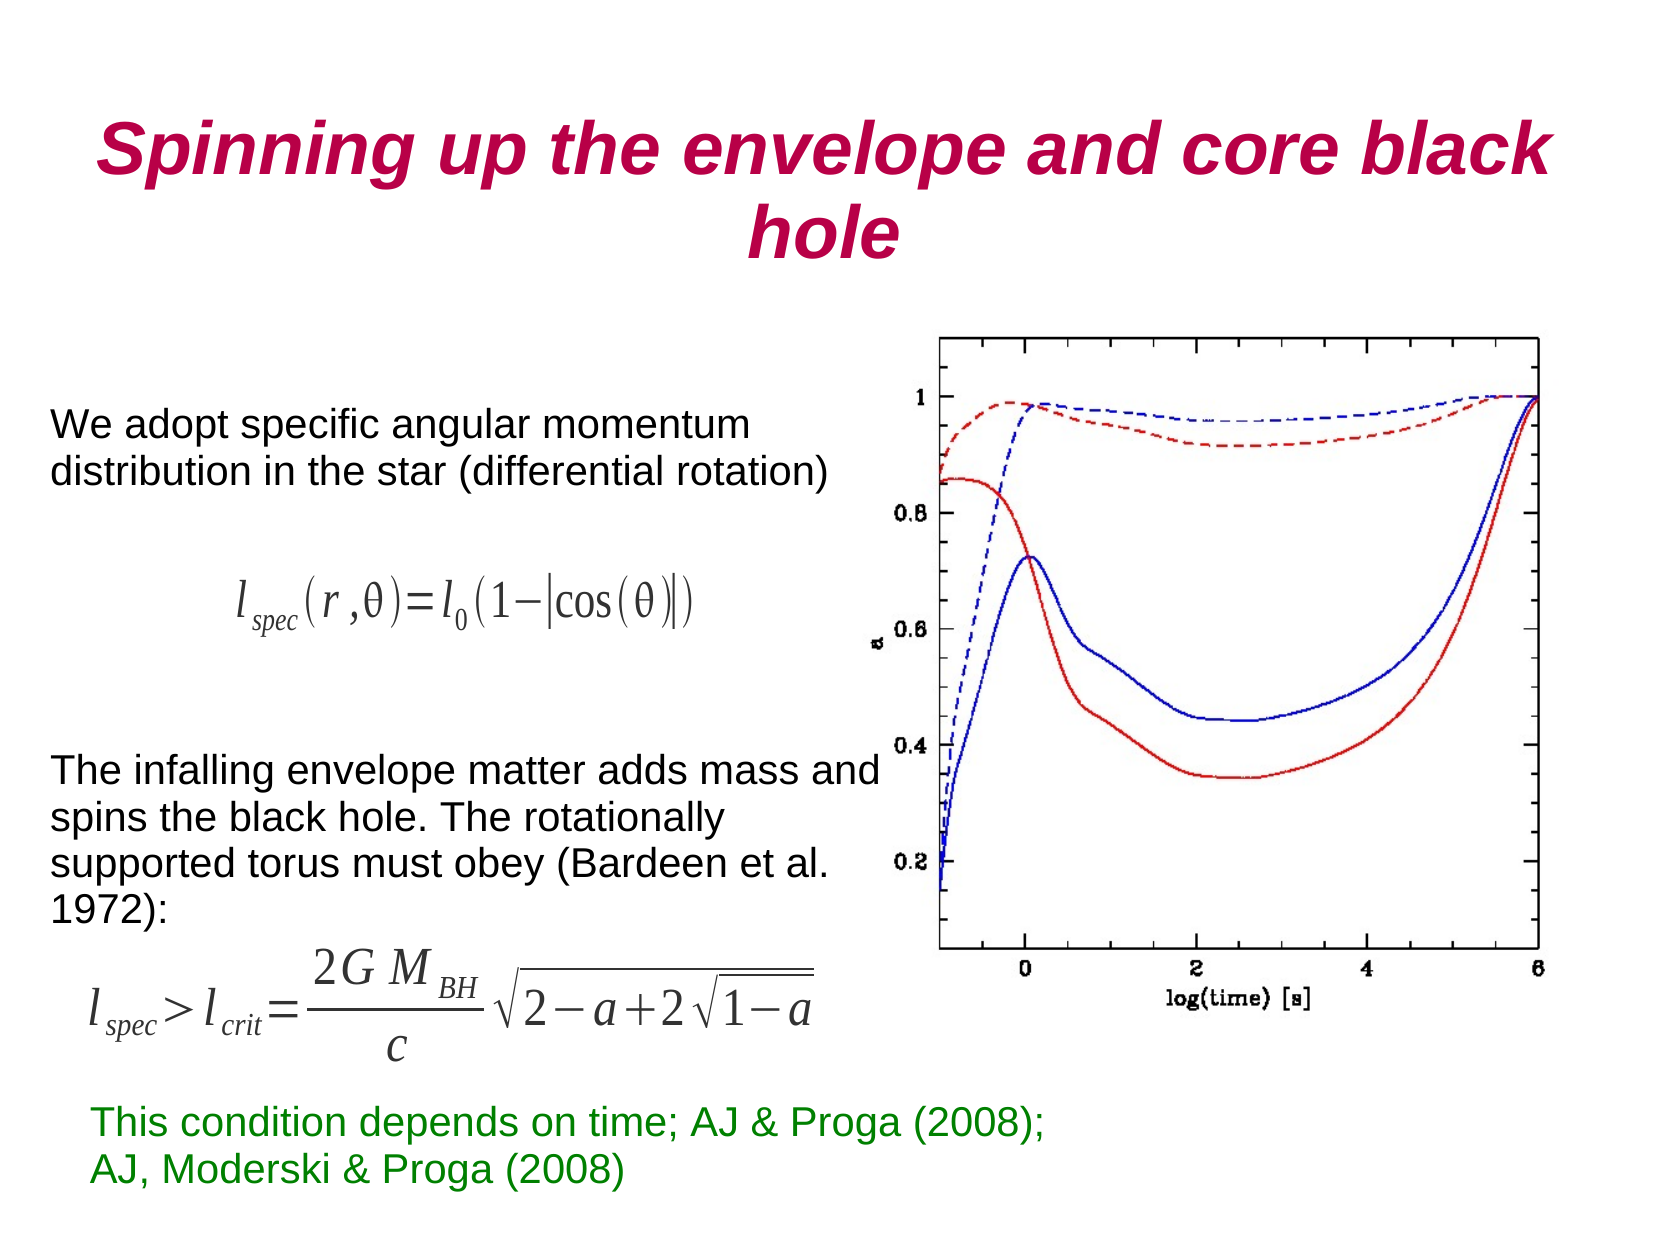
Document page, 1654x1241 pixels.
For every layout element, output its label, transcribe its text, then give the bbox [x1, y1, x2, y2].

picture [862, 299, 1576, 1026]
chart [225, 570, 706, 638]
text_box We adopt specific angular momentum distribution in the star (differential rotation) The infalling envelope matter adds mass and spins the black hole. The rotationally supported torus must obey (Bardeen et al. 1972): [35, 318, 901, 1241]
title Spinning up the envelope and core black hole [37, 45, 1613, 338]
chart [75, 937, 826, 1073]
text_box This condition depends on time; AJ & Proga (2008); AJ, Moderski & Proga (2008) [75, 1092, 1126, 1201]
